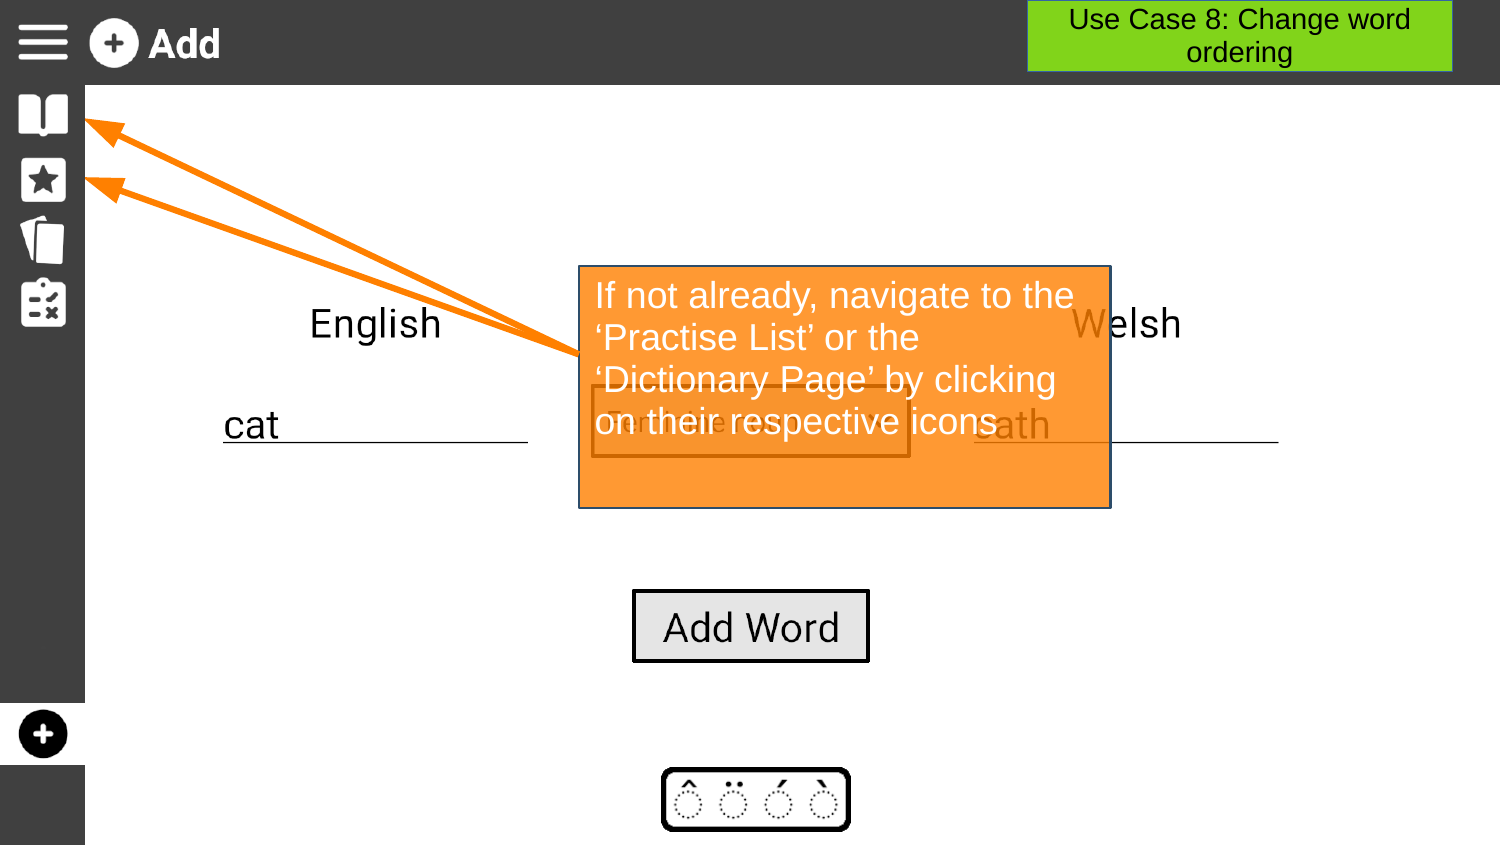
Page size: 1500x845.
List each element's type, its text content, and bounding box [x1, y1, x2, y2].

text_box Use Case 8: Change word ordering [1027, 0, 1453, 72]
picture [0, 0, 1500, 845]
text_box If not already, navigate to the ‘Practise List’ or the ‘Dictionary Page’ by clicking on their respective icons [578, 266, 1111, 508]
